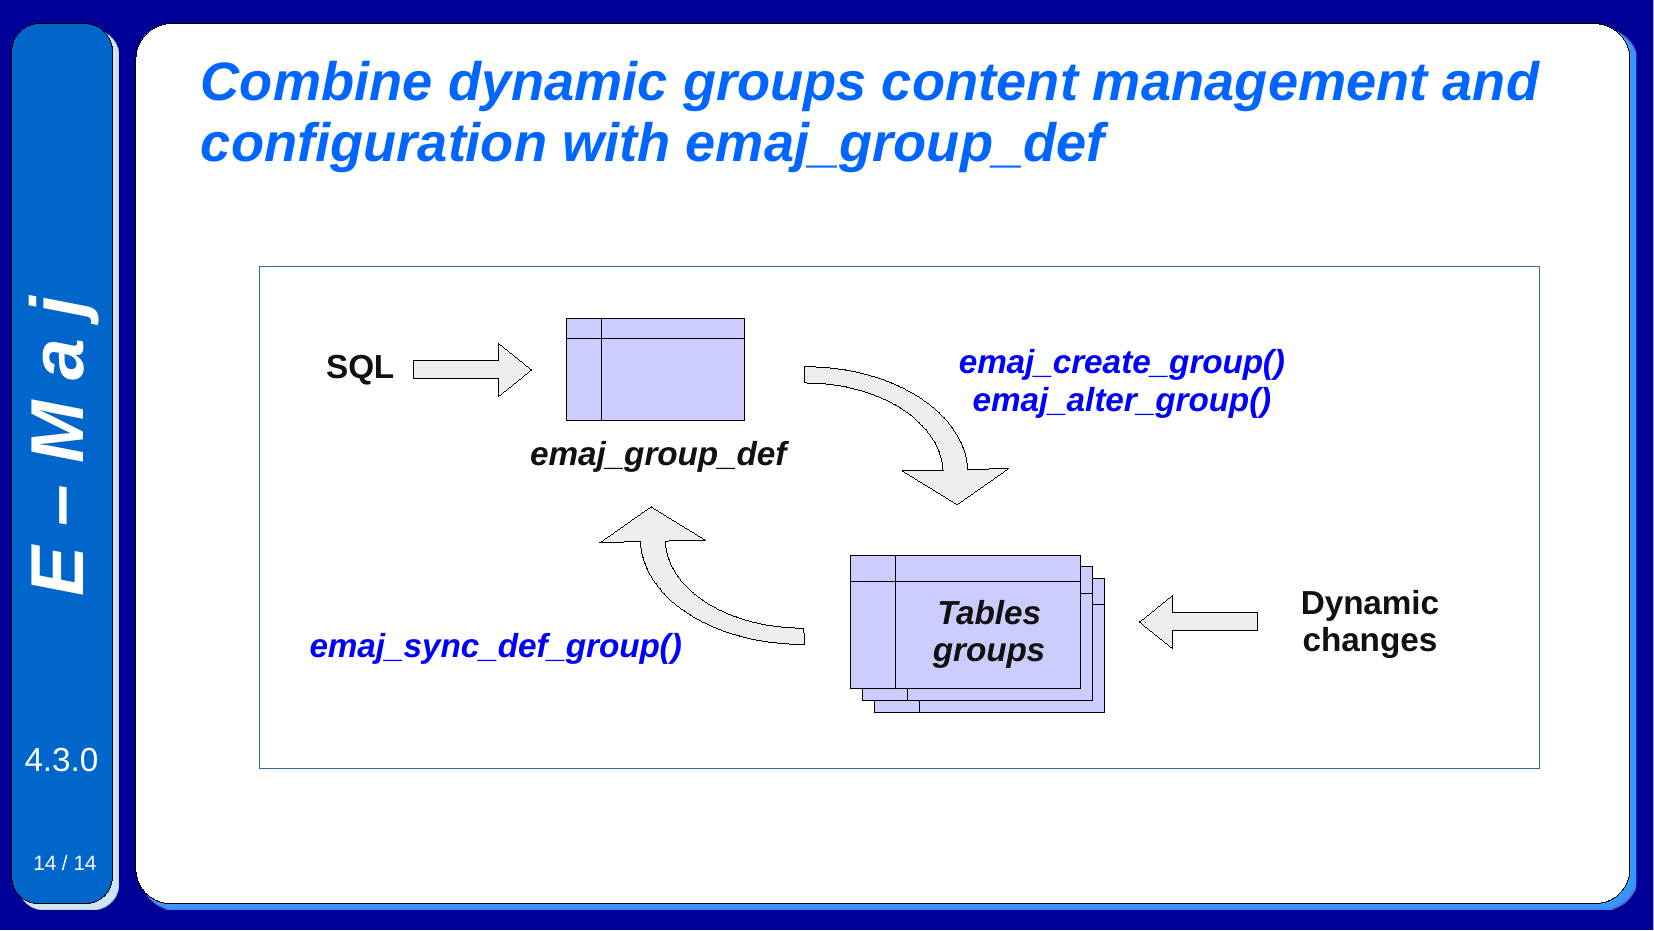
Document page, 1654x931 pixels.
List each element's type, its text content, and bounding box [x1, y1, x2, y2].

text_box [599, 506, 805, 645]
text_box emaj_sync_def_group() [289, 619, 703, 672]
text_box Dynamic changes [1263, 577, 1477, 667]
text_box SQL [295, 341, 426, 398]
text_box Tables groups [897, 587, 1081, 680]
text_box emaj_create_group() emaj_alter_group() [927, 336, 1317, 426]
title Combine dynamic groups content management and configuration with emaj_group_def [200, 34, 1575, 191]
text_box [566, 318, 745, 421]
text_box [850, 555, 1105, 713]
text_box [804, 366, 1009, 505]
text_box [413, 343, 532, 397]
text_box emaj_group_def [513, 427, 804, 485]
text_box [1139, 595, 1258, 649]
